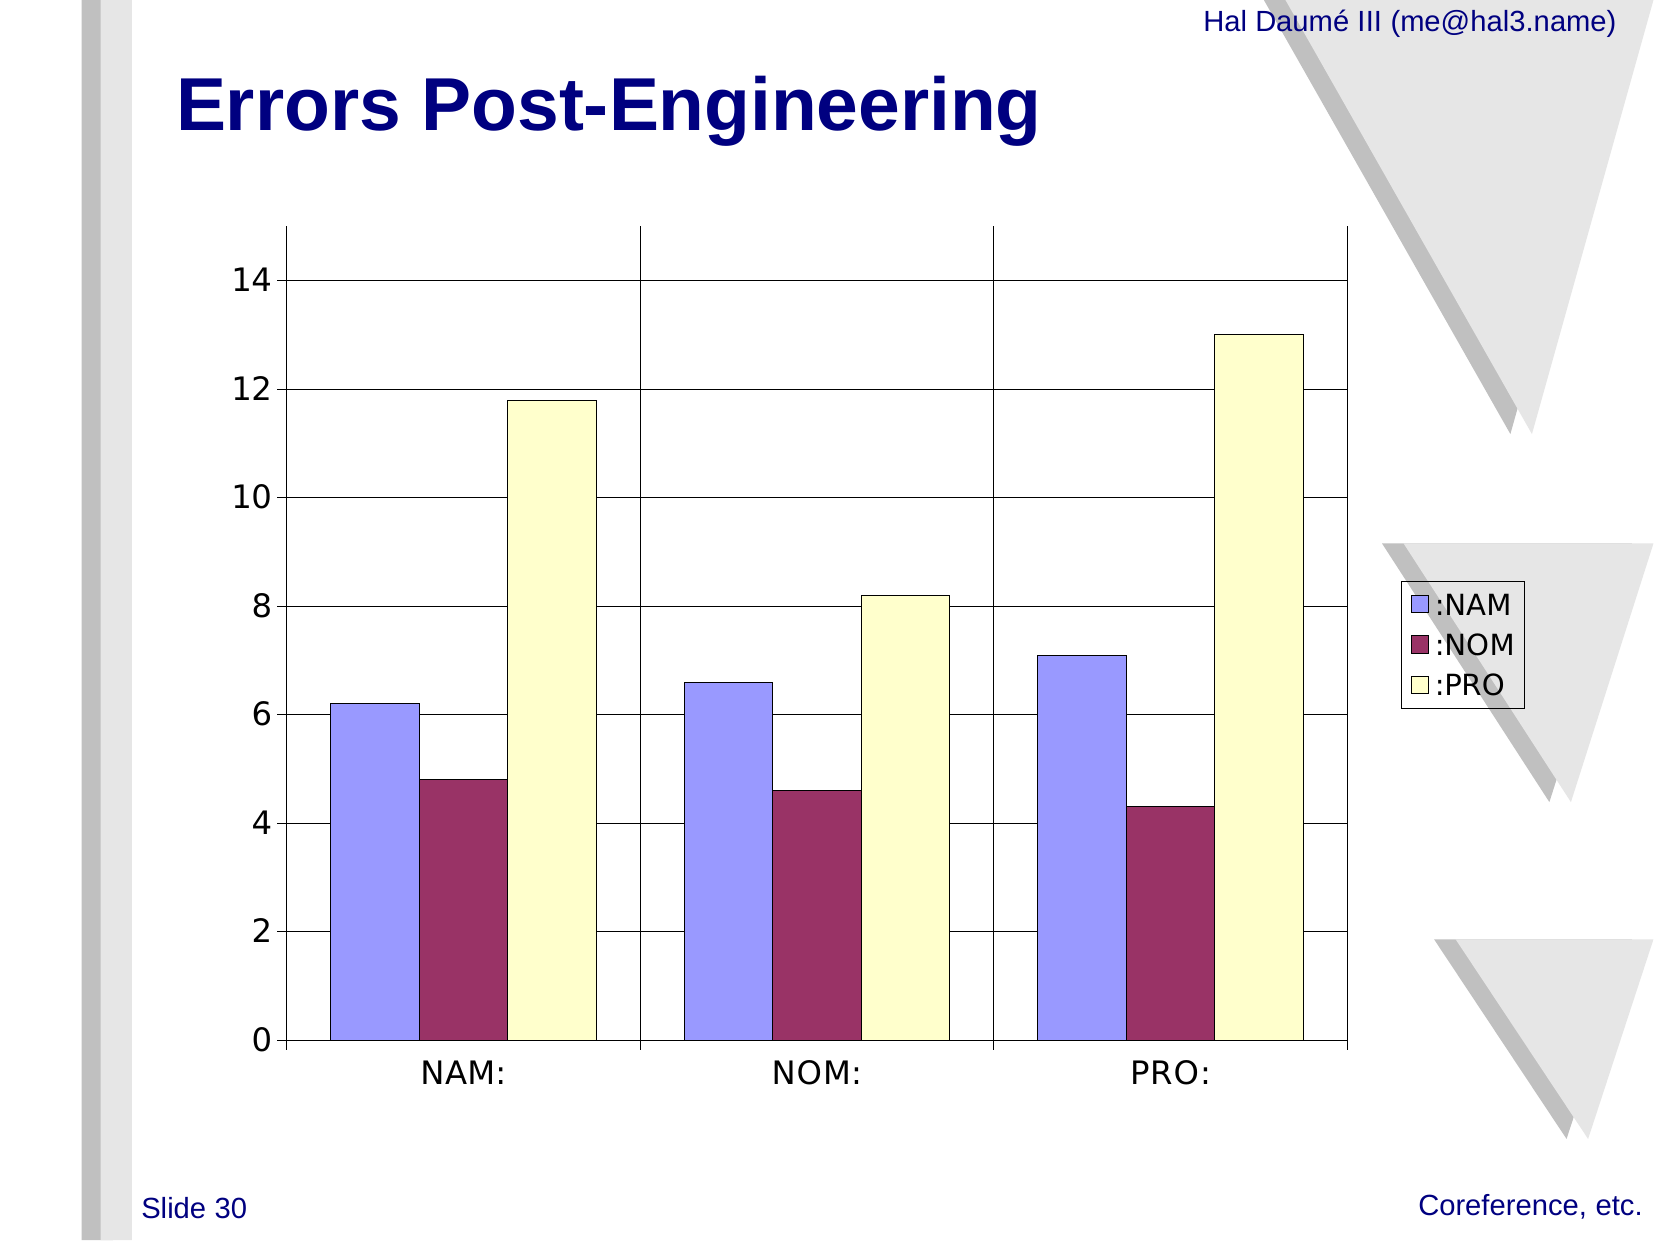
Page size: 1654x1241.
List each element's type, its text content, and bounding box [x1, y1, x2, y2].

chart [204, 192, 1567, 1112]
title Errors Post-Engineering [176, 44, 1509, 166]
